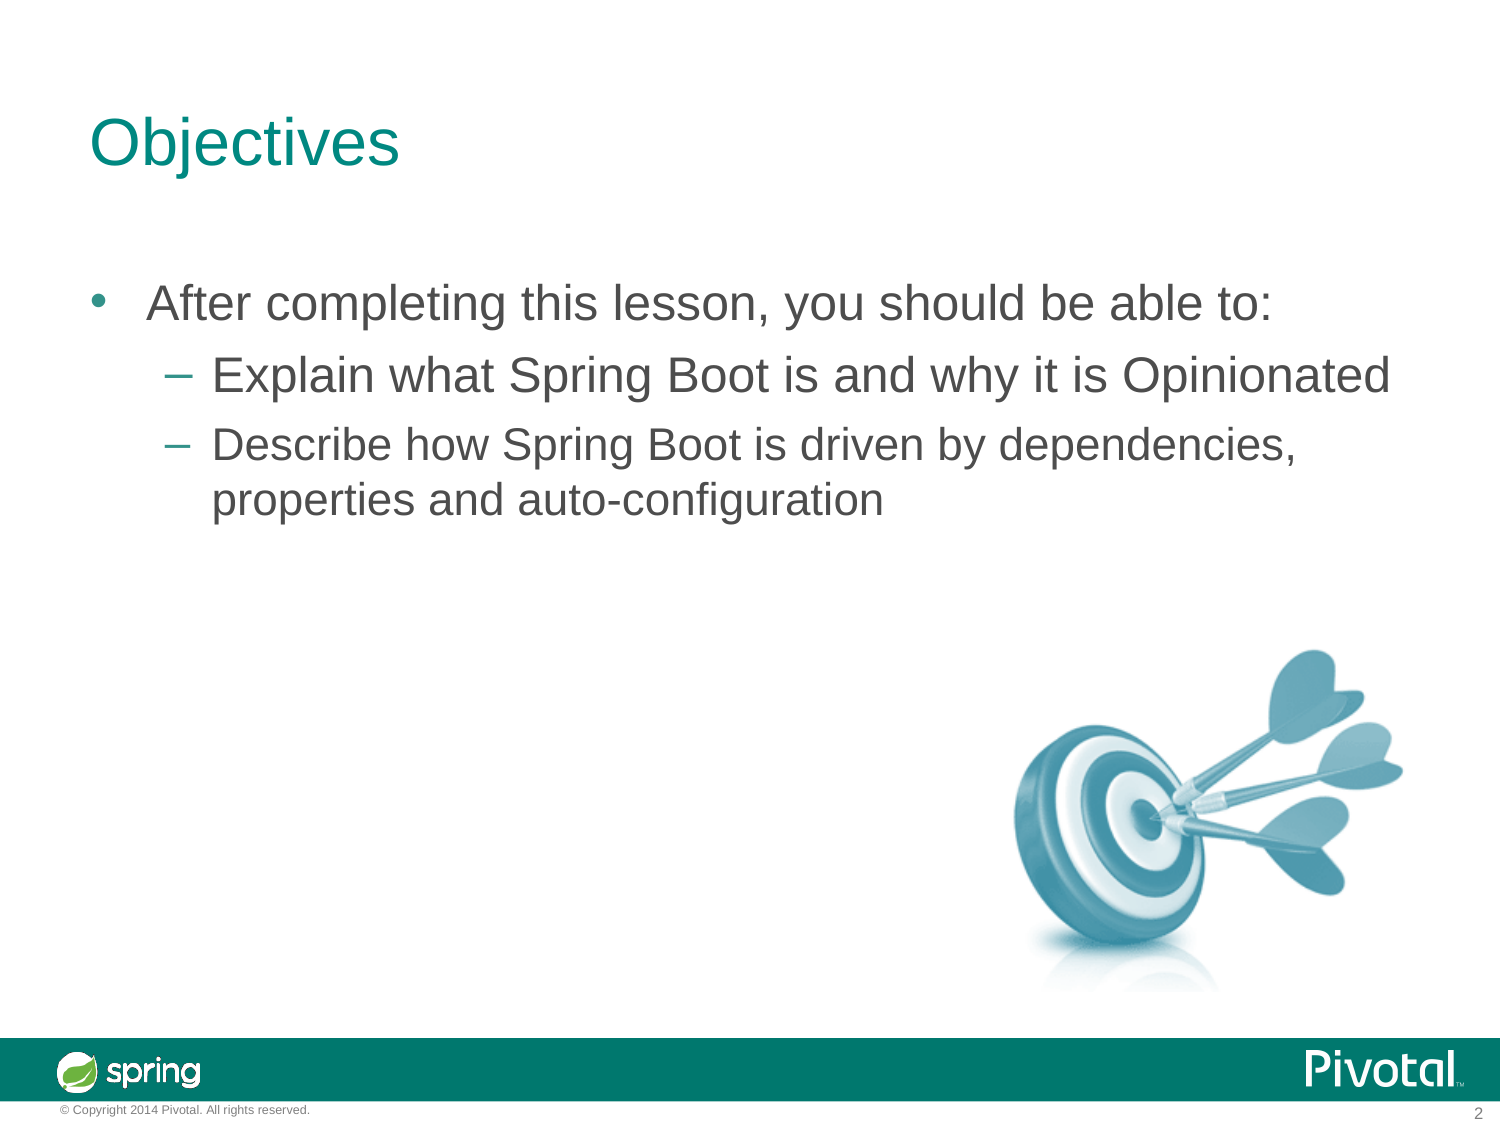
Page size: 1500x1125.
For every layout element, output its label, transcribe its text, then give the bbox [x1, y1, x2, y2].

picture [32, 1041, 210, 1103]
title Objectives [75, 45, 1426, 233]
picture [1306, 1050, 1464, 1087]
list After completing this lesson, you should be able to: Explain what Spring Boot is and why it is Opinionated Describe how Spring Boot is driven by dependencies, properties and auto-configuration [75, 262, 1426, 1005]
